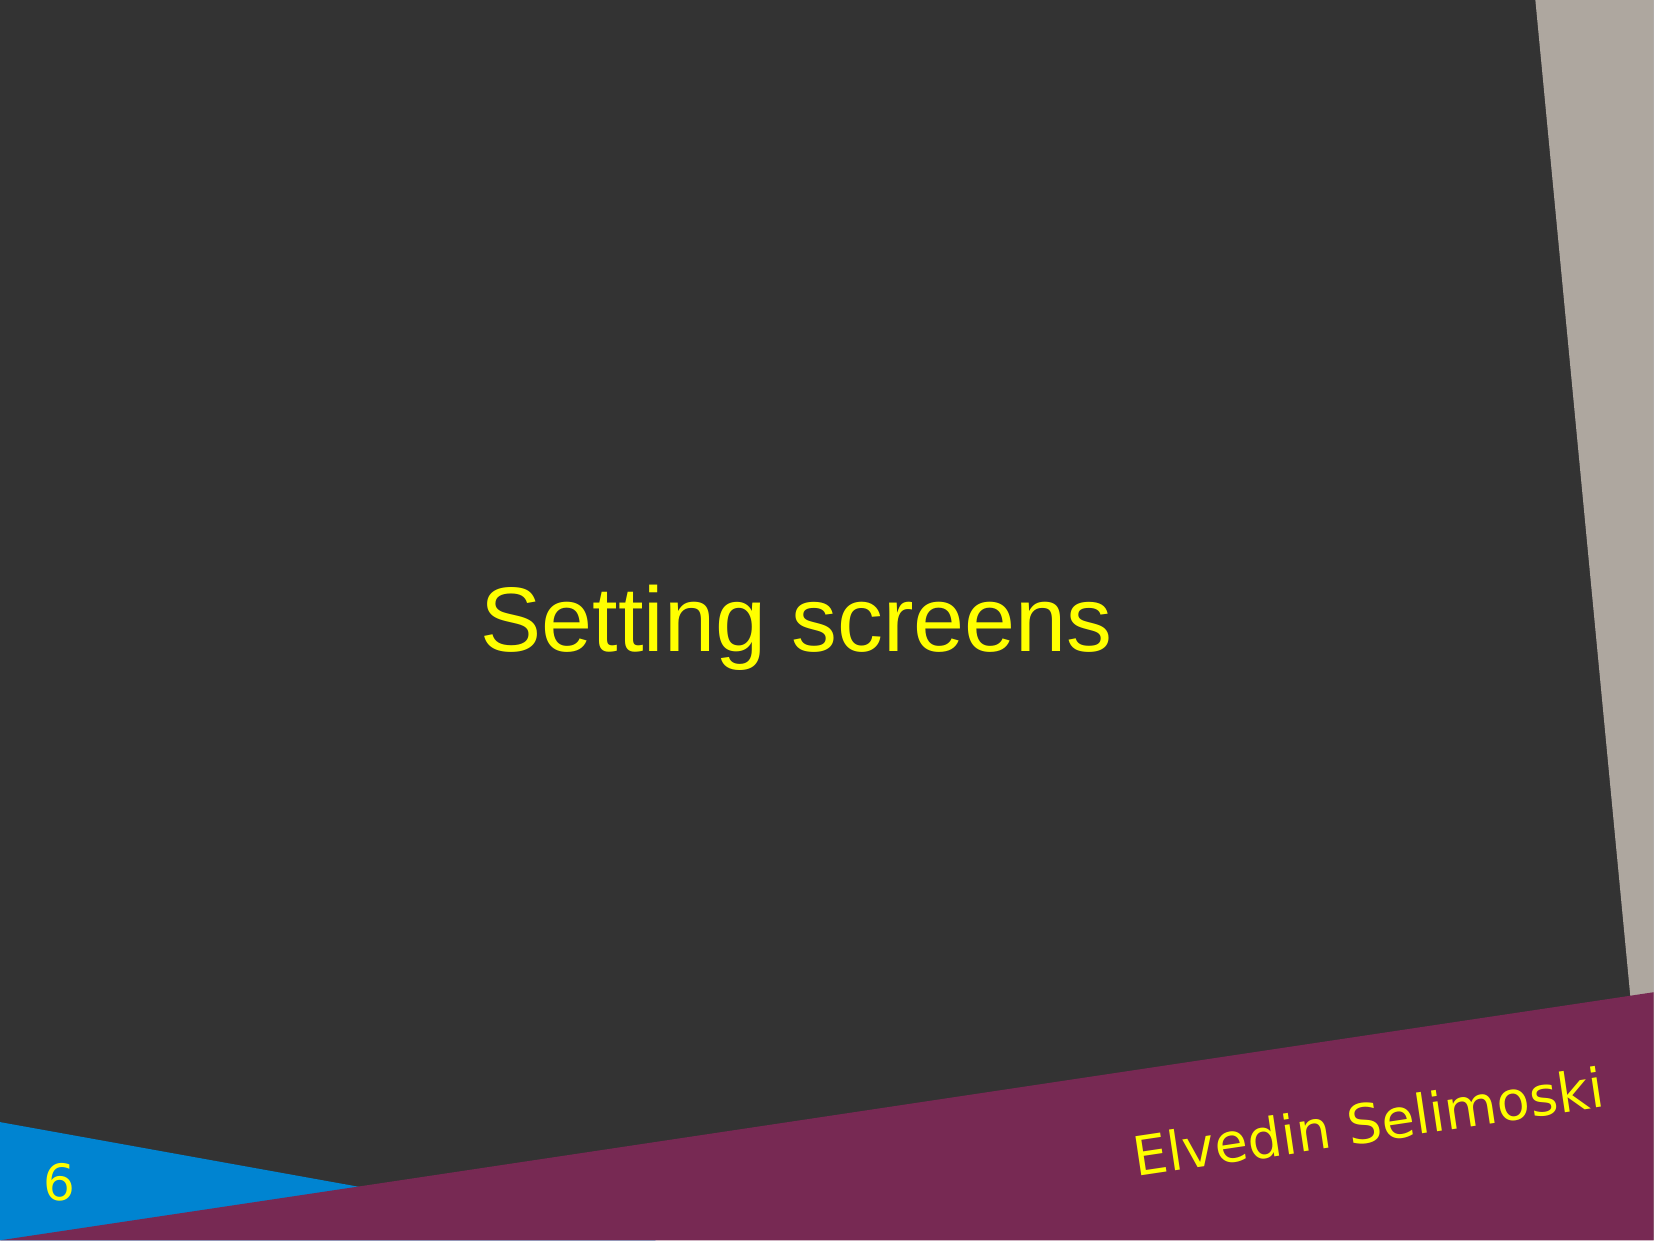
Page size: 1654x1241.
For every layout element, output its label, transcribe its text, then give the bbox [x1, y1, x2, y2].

text_box Elvedin Selimoski [1052, 1015, 1629, 1239]
title Setting screens [53, 407, 1542, 833]
